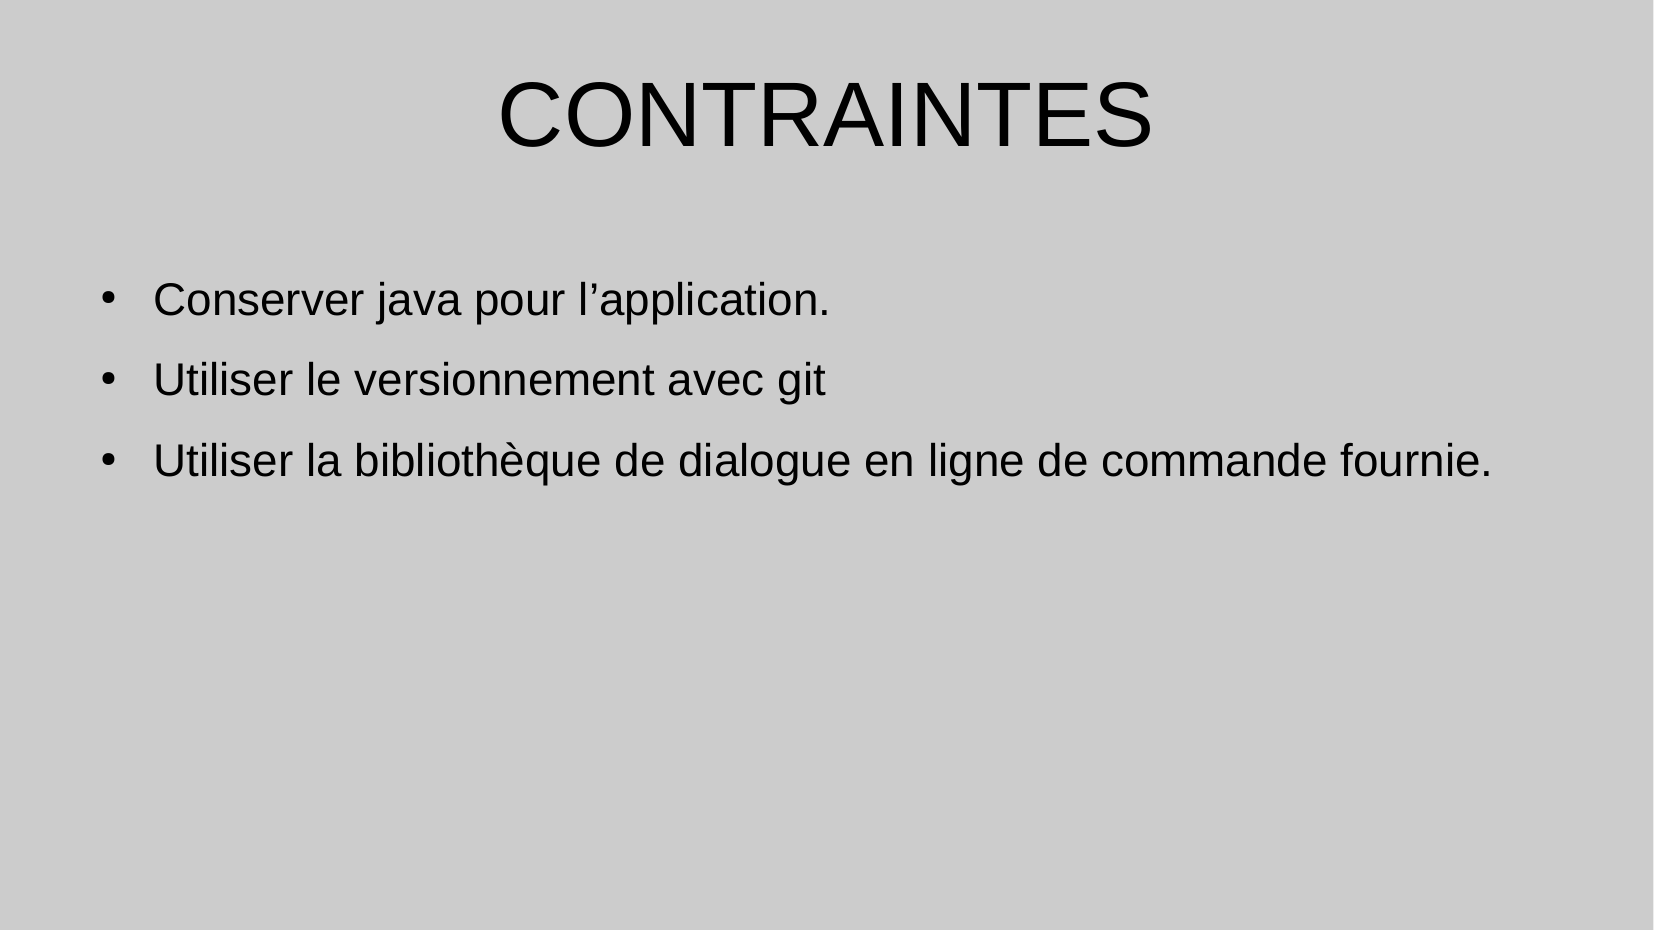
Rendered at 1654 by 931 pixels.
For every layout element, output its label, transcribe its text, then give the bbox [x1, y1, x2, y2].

title CONTRAINTES [82, 37, 1571, 169]
list Conserver java pour l’application. Utiliser le versionnement avec git Utiliser la bibliothèque de dialogue en ligne de commande fournie. [82, 169, 1571, 709]
